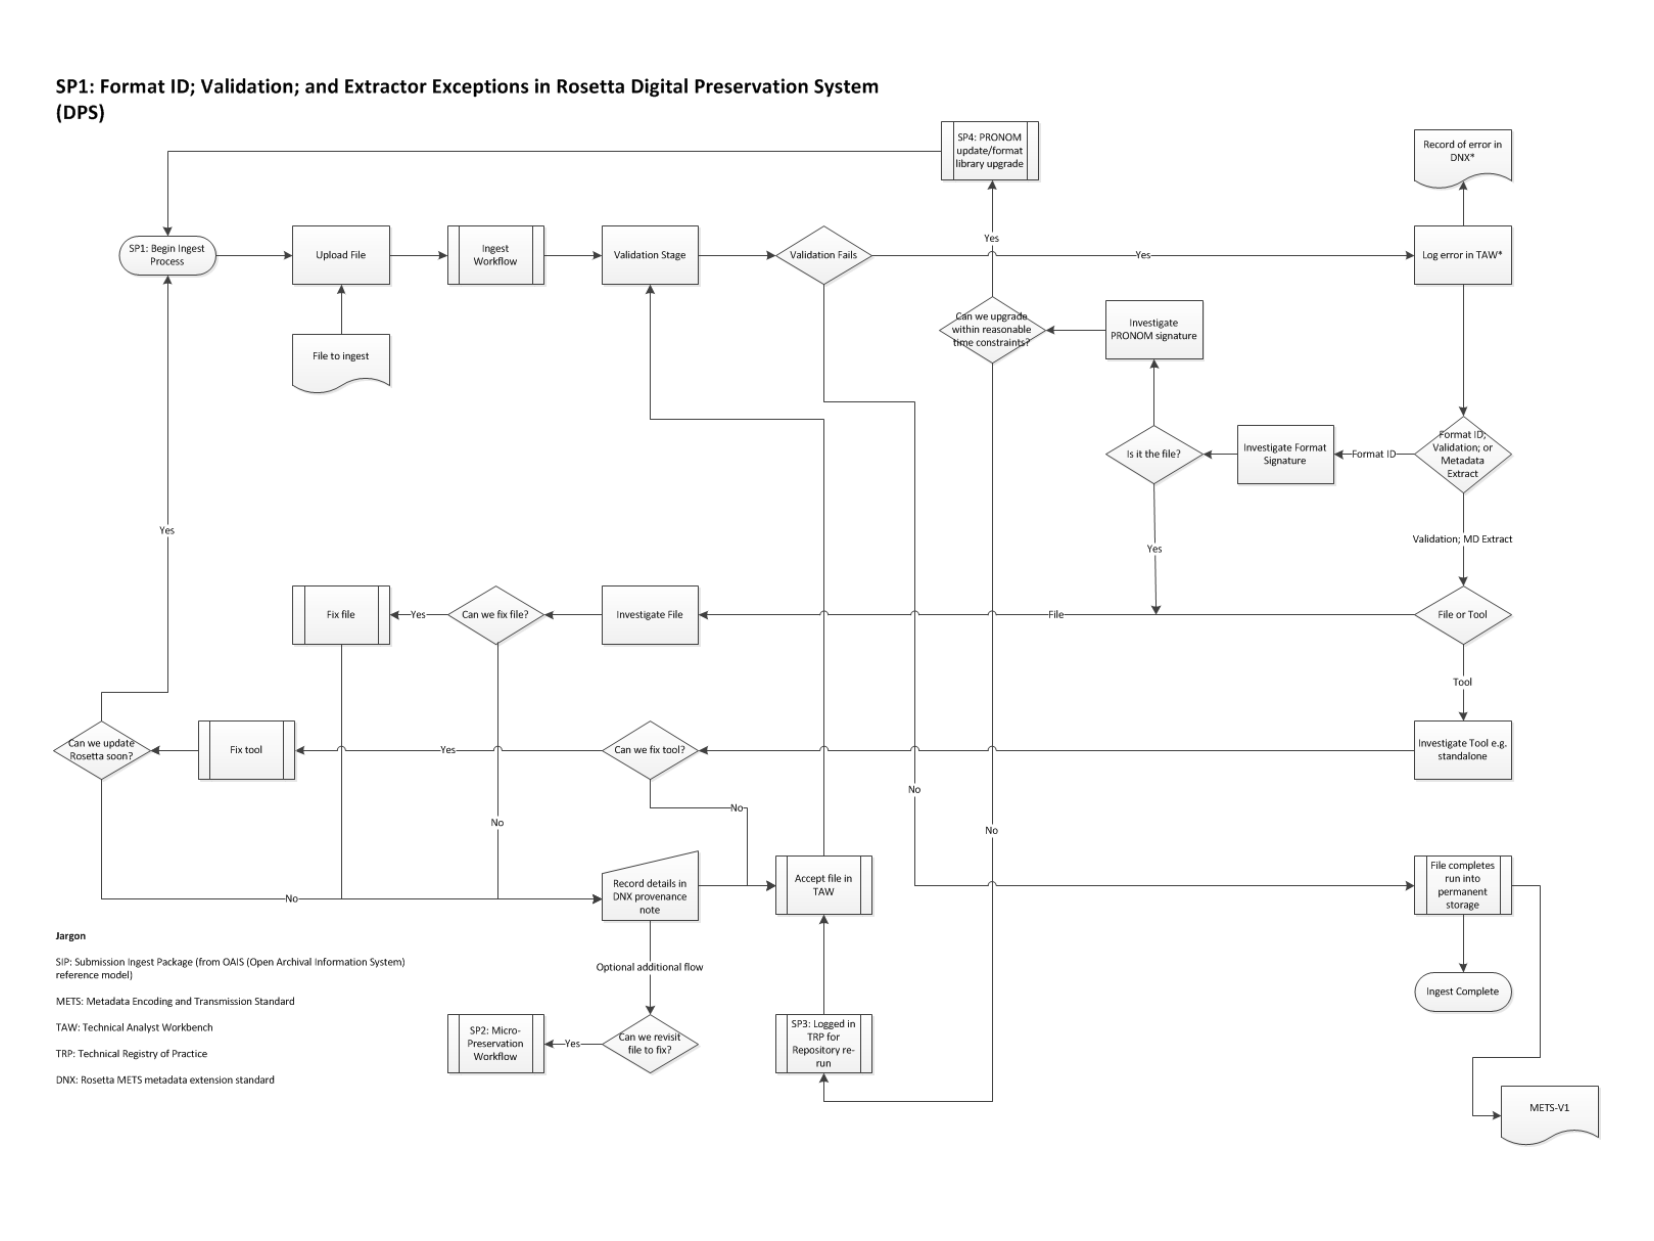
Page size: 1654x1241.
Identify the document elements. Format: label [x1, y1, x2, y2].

picture [53, 70, 1601, 1147]
